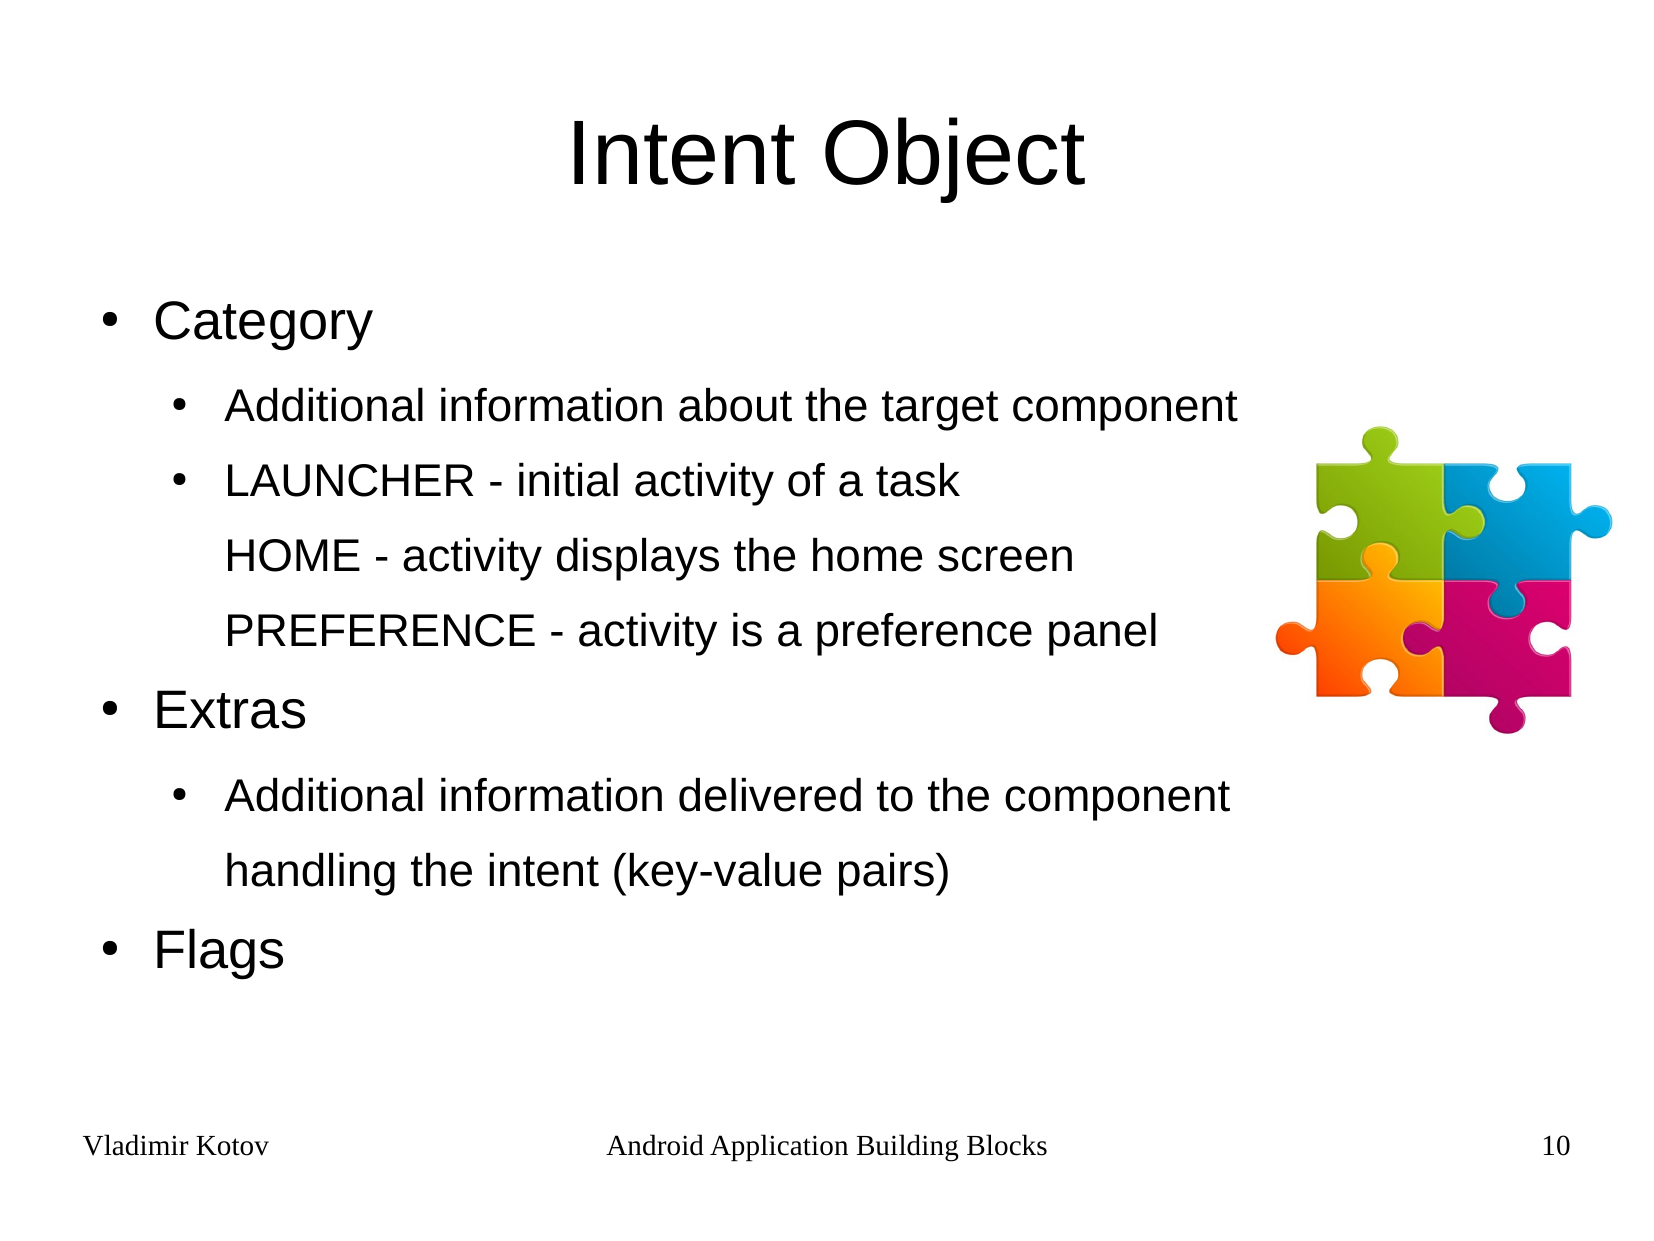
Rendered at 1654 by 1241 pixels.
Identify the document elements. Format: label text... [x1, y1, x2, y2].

title Intent Object [82, 56, 1571, 250]
picture [1255, 419, 1631, 741]
list Category Additional information about the target component LAUNCHER - initial activity of a task HOME - activity displays the home screen PREFERENCE - activity is a preference panel Extras Additional information delivered to the component handling the intent (key-value pairs) Flags [82, 290, 1571, 1109]
